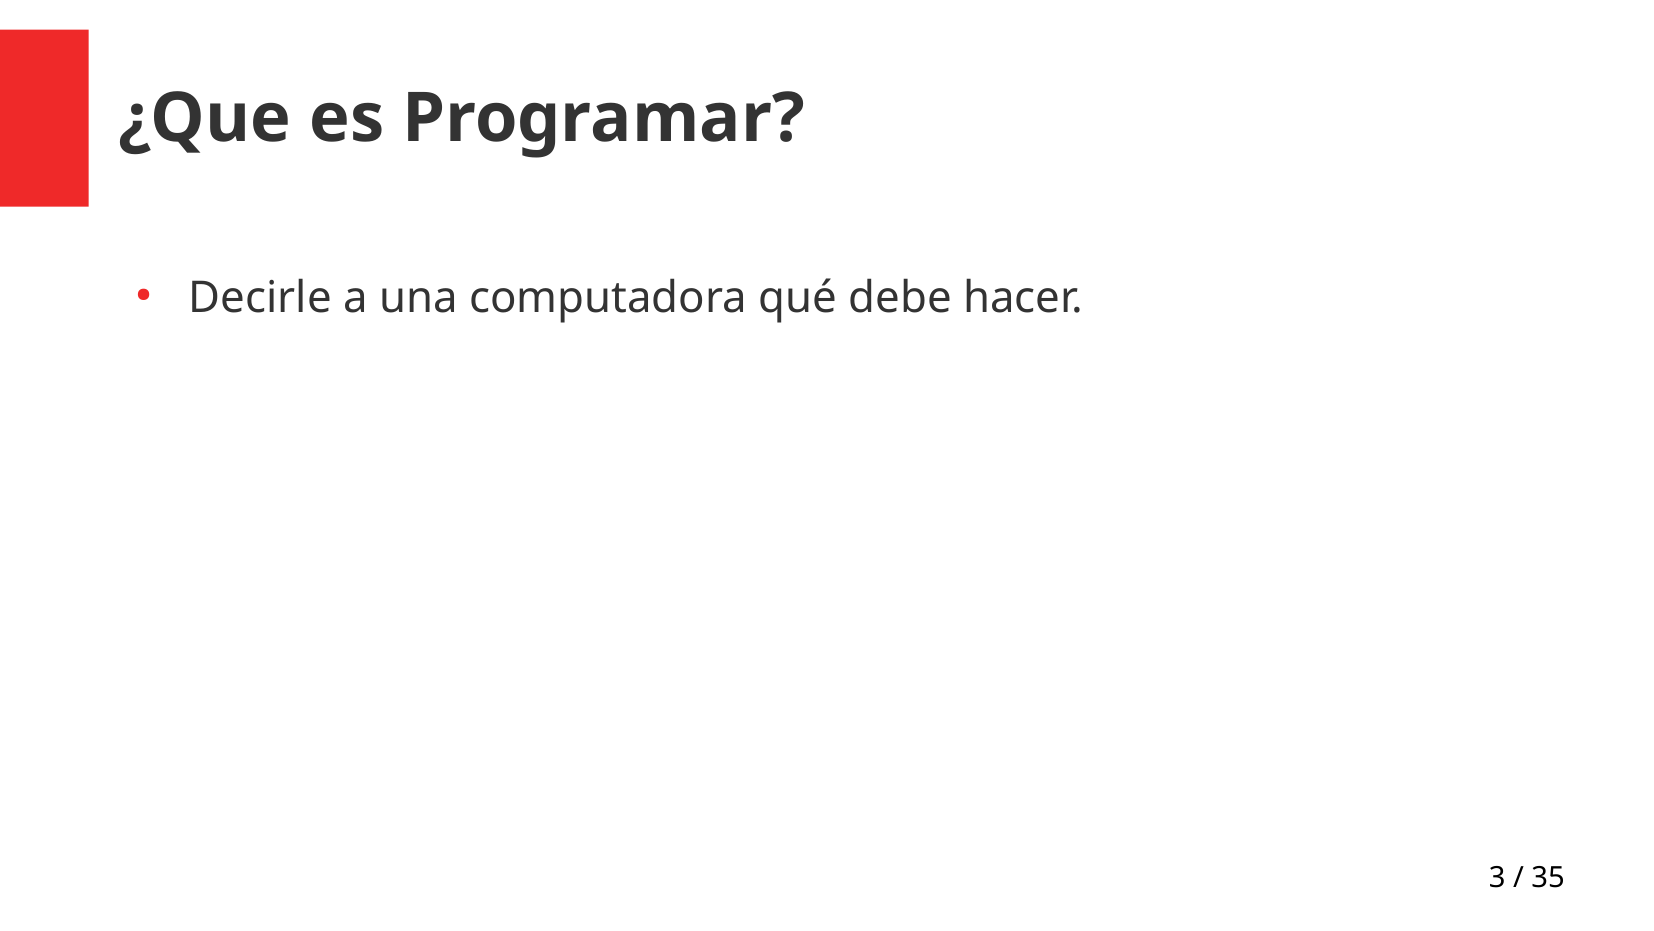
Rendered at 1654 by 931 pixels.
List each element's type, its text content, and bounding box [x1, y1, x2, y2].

title ¿Que es Programar? [118, 37, 1571, 193]
list Decirle a una computadora qué debe hacer. [118, 265, 1536, 806]
